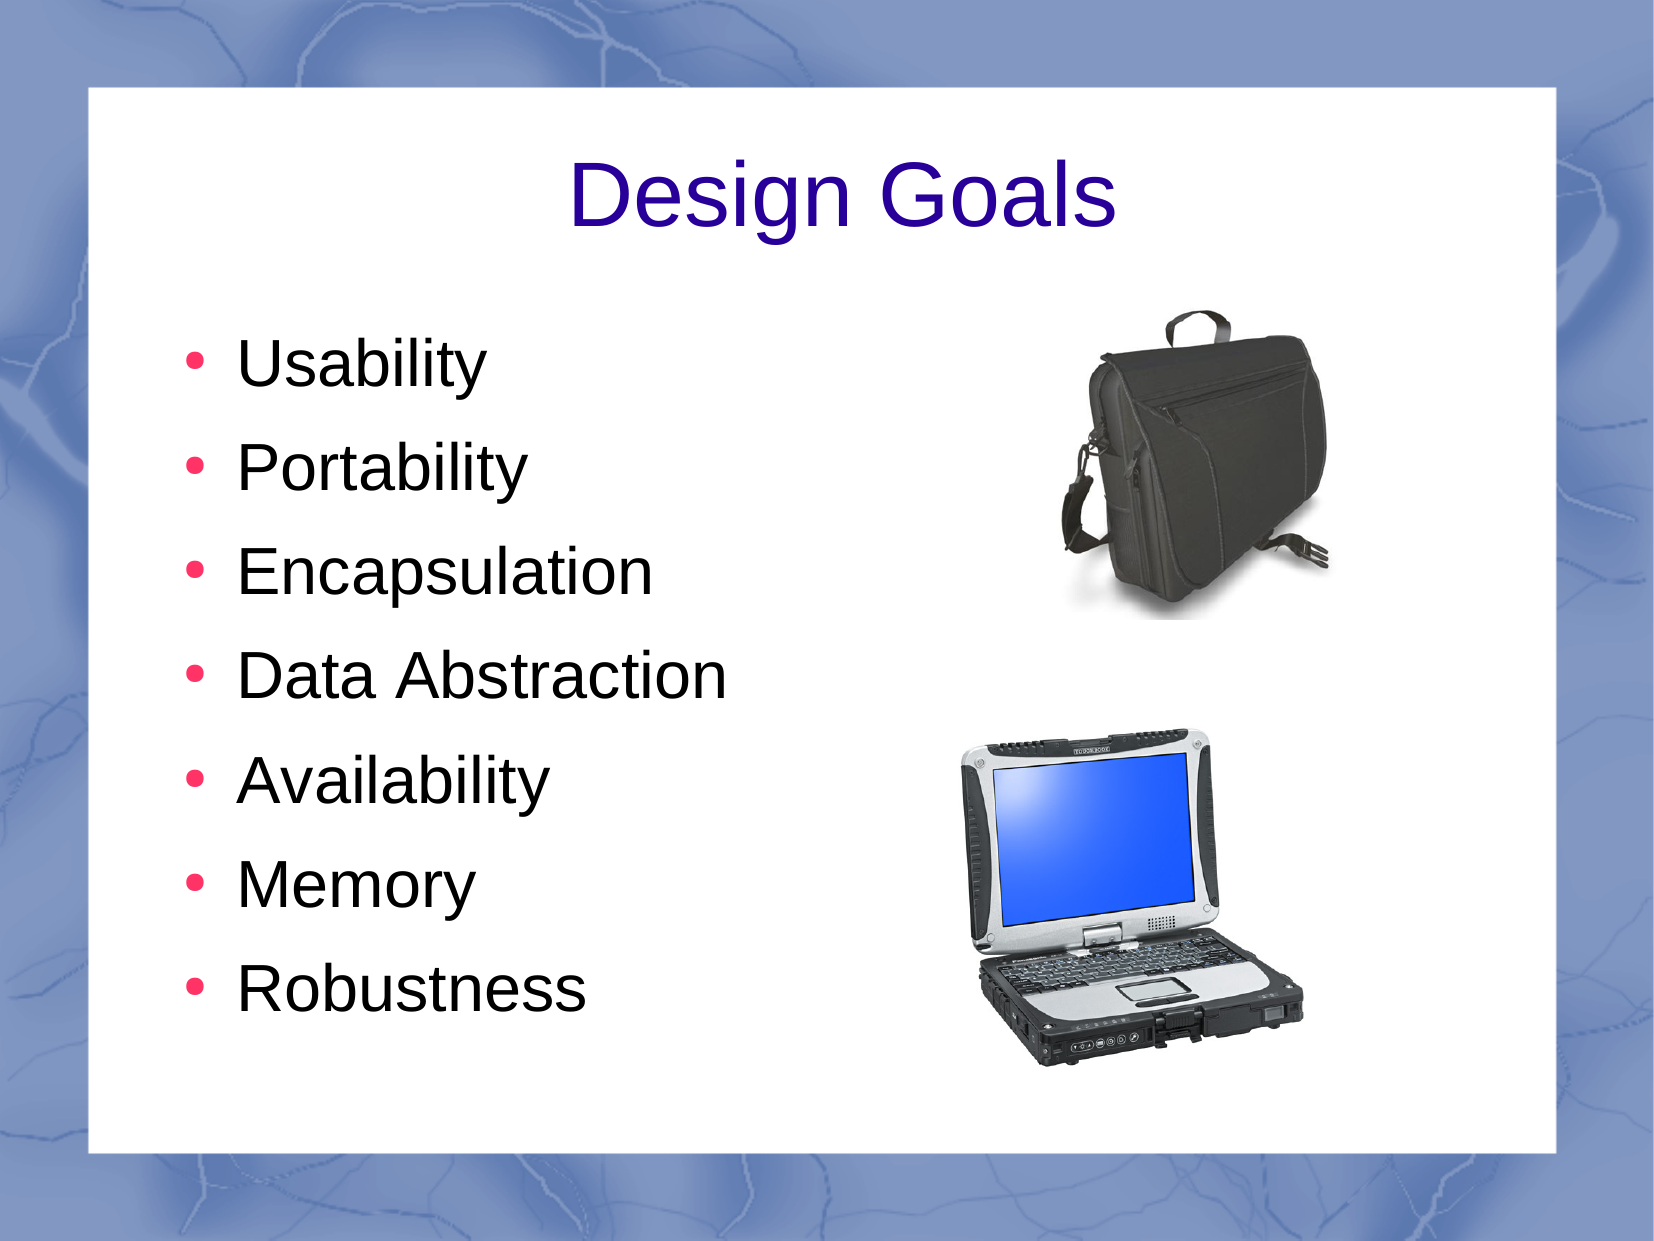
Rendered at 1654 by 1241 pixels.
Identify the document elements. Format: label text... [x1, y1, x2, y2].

title Design Goals [118, 98, 1536, 291]
picture [0, 0, 1654, 1241]
list Usability Portability Encapsulation Data Abstraction Availability Memory Robustness [147, 325, 1506, 1027]
